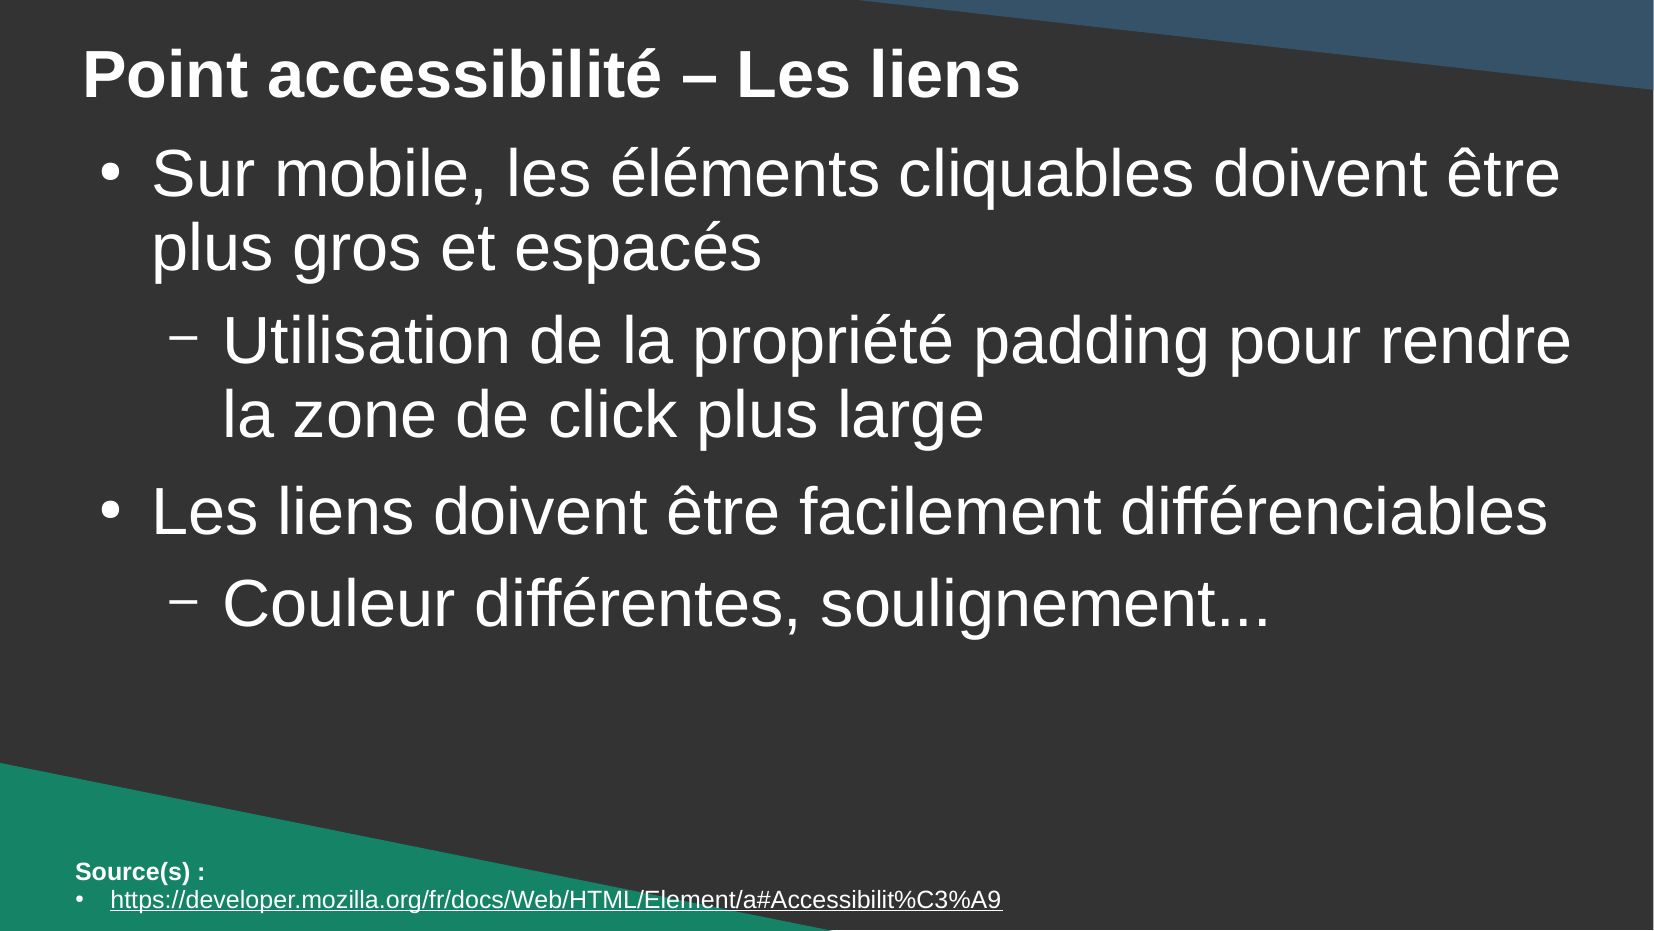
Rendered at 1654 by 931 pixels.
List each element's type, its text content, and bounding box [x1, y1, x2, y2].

text_box [0, 762, 432, 931]
list Sur mobile, les éléments cliquables doivent être plus gros et espacés Utilisation de la propriété padding pour rendre la zone de click plus large Les liens doivent être facilement différenciables Couleur différentes, soulignement... [80, 135, 1605, 815]
text_box Source(s) : https://developer.mozilla.org/fr/docs/Web/HTML/Element/a#Accessibilit%C3%A9 [60, 850, 1546, 931]
title Point accessibilité – Les liens [82, 37, 1571, 122]
text_box [857, 0, 1654, 90]
